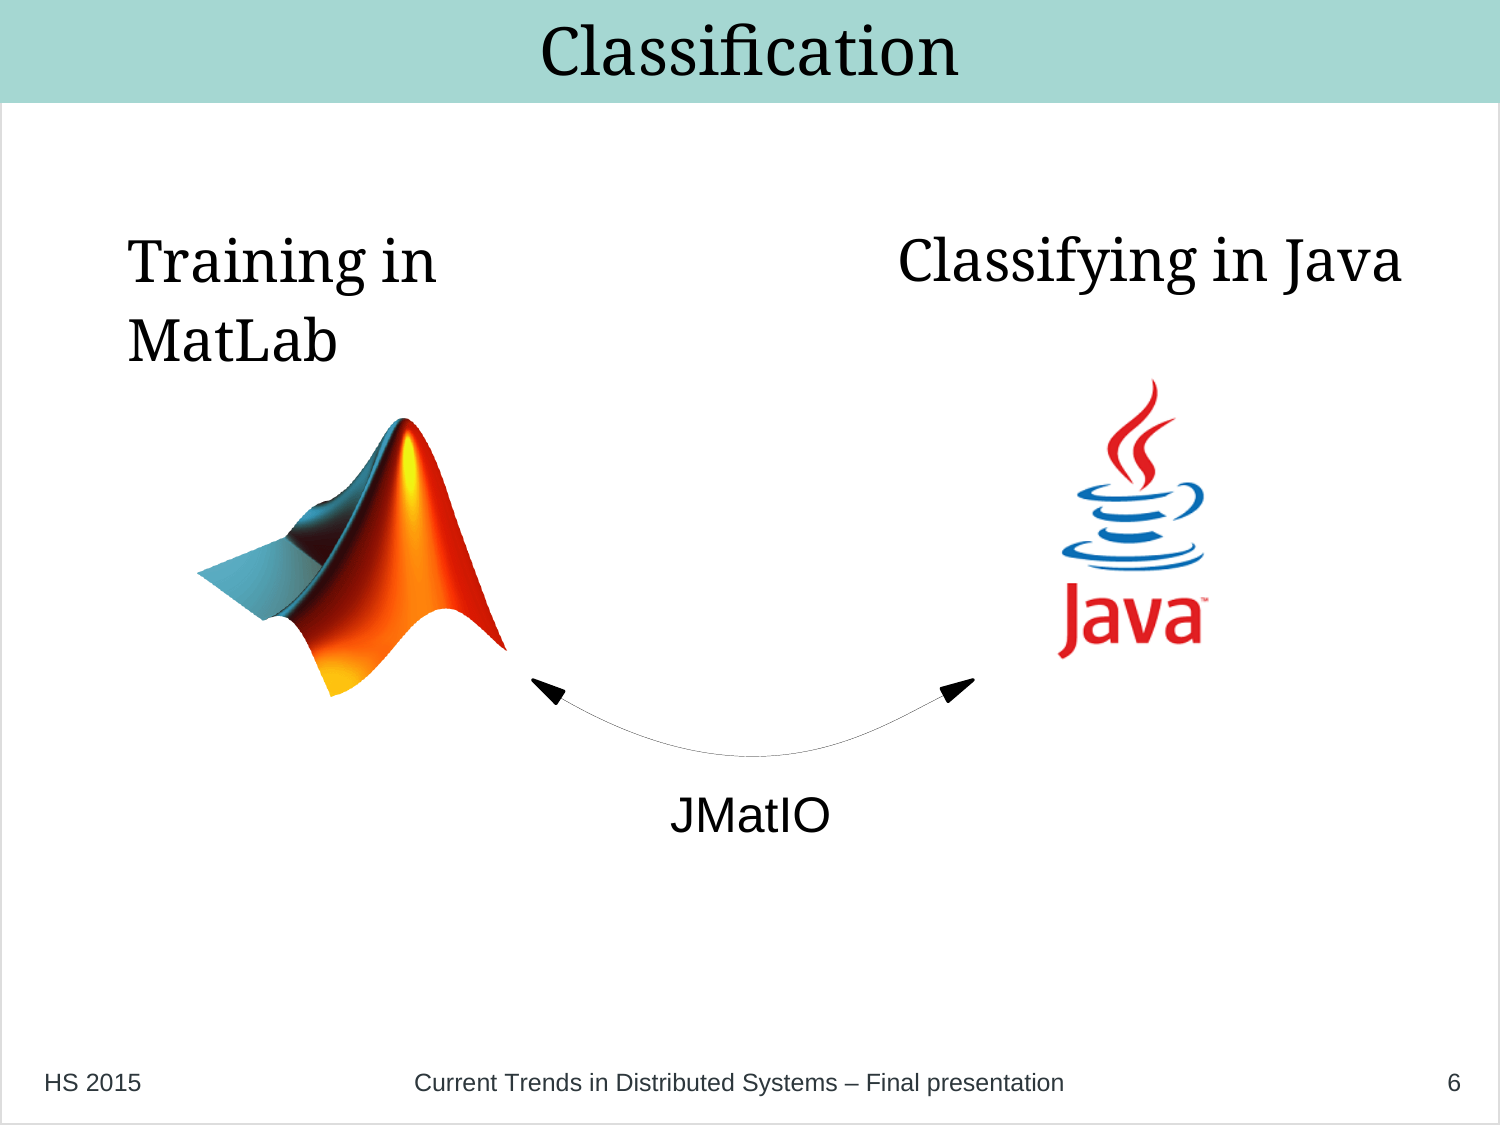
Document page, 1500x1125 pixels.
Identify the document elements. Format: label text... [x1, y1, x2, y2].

text_box Current Trends in Distributed Systems – Final presentation [300, 1058, 1201, 1107]
text_box <Nummer> [1375, 1058, 1477, 1097]
text_box JMatIO [655, 775, 847, 851]
list Training in MatLab [55, 212, 650, 533]
title Classification [0, 0, 1500, 100]
picture [968, 419, 1298, 684]
picture [183, 404, 525, 703]
list Classifying in Java [826, 211, 1421, 419]
text_box HS 2015 [29, 1058, 195, 1097]
